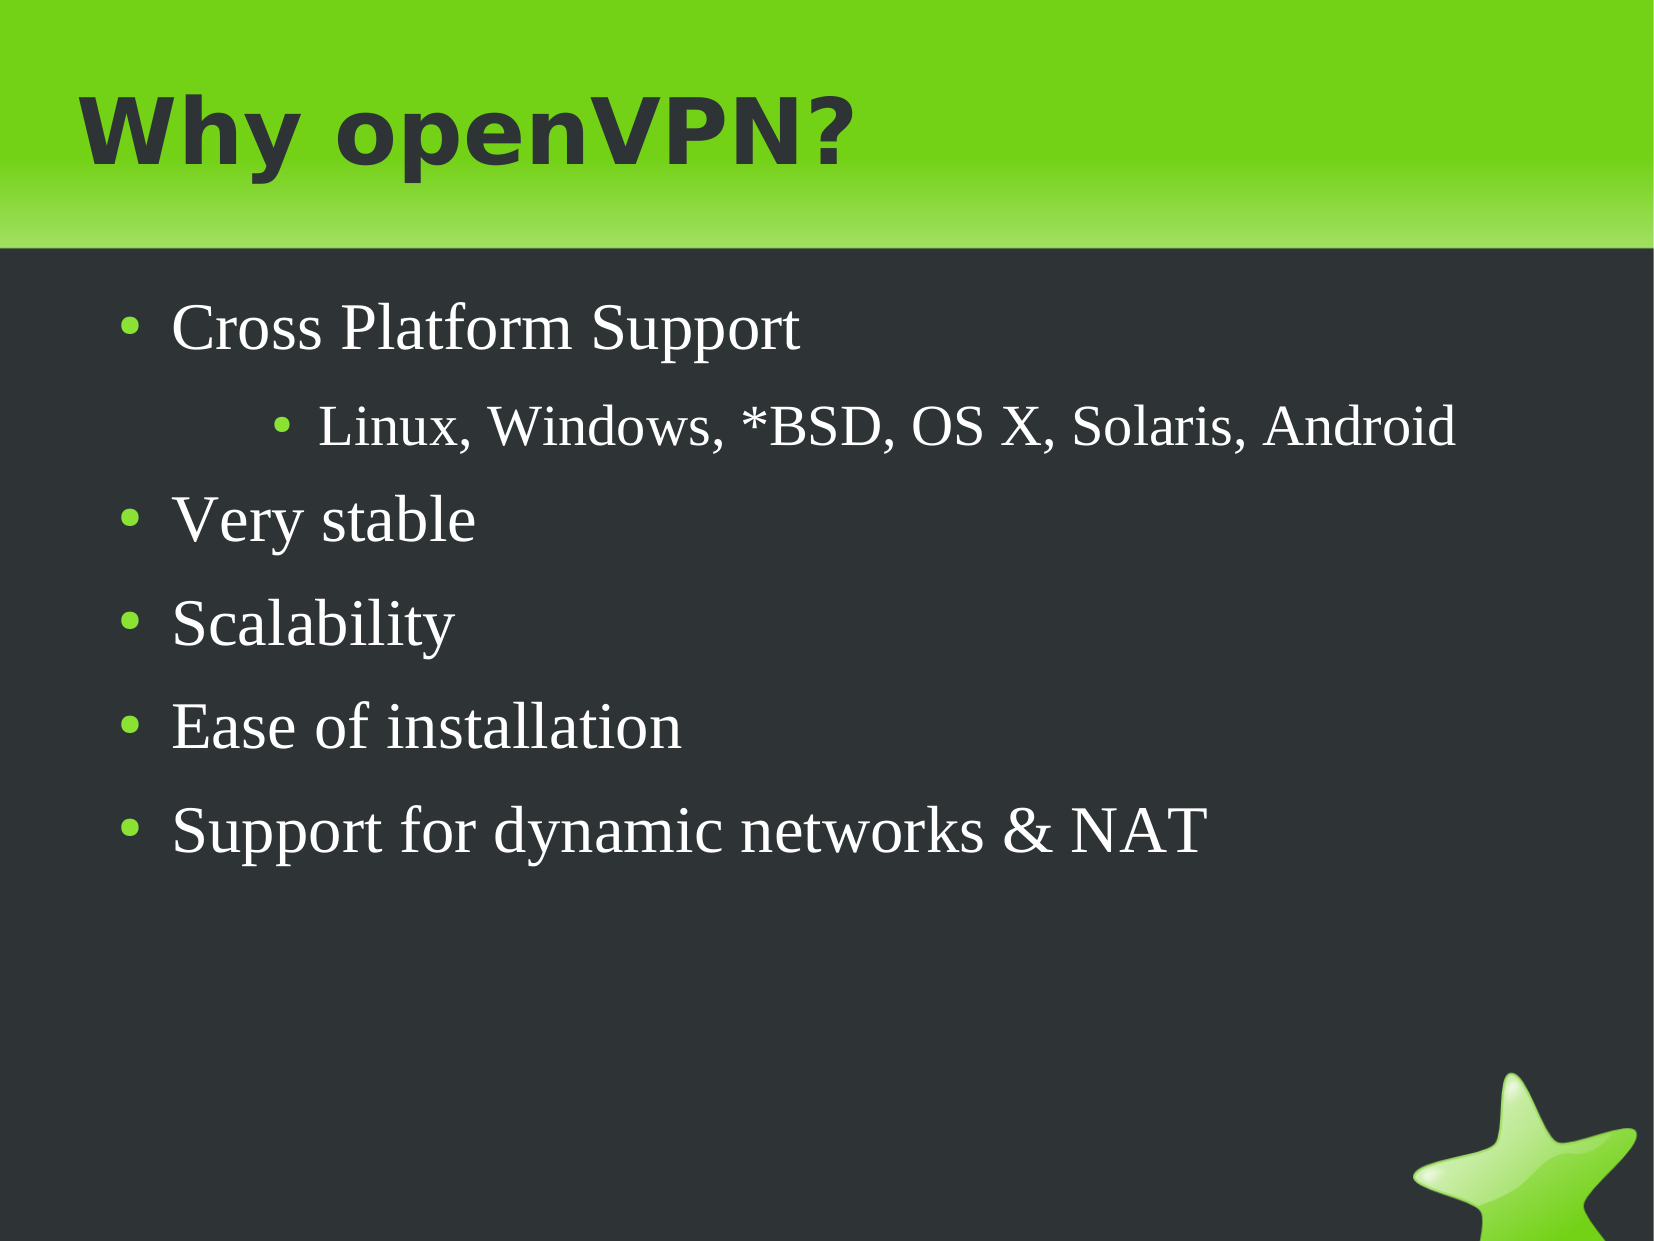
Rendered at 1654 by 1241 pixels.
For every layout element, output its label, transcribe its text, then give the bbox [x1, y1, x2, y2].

title Why openVPN? [76, 36, 1565, 229]
picture [0, 0, 1654, 1241]
list Cross Platform Support Linux, Windows, *BSD, OS X, Solaris, Android Very stable Scalability Ease of installation Support for dynamic networks & NAT [82, 290, 1571, 1094]
